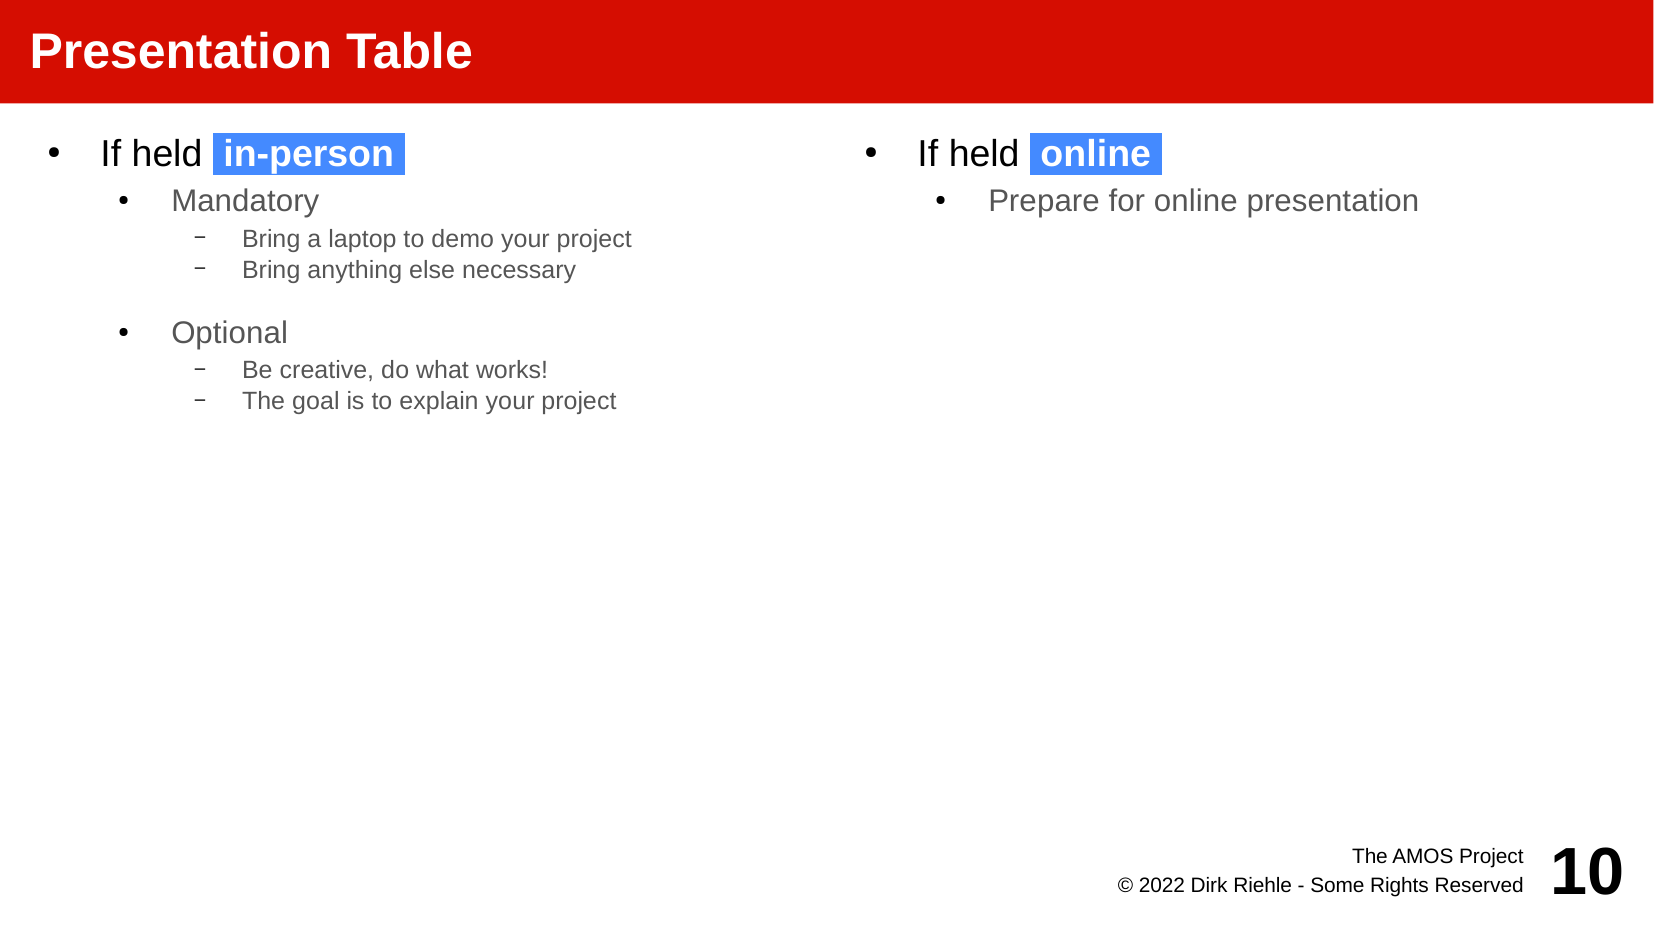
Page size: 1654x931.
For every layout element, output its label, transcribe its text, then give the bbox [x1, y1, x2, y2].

list If held online Prepare for online presentation [846, 132, 1625, 813]
list If held in-person Mandatory Bring a laptop to demo your project Bring anything else necessary Optional Be creative, do what works! The goal is to explain your project [29, 132, 808, 813]
title Presentation Table [0, 0, 1654, 104]
